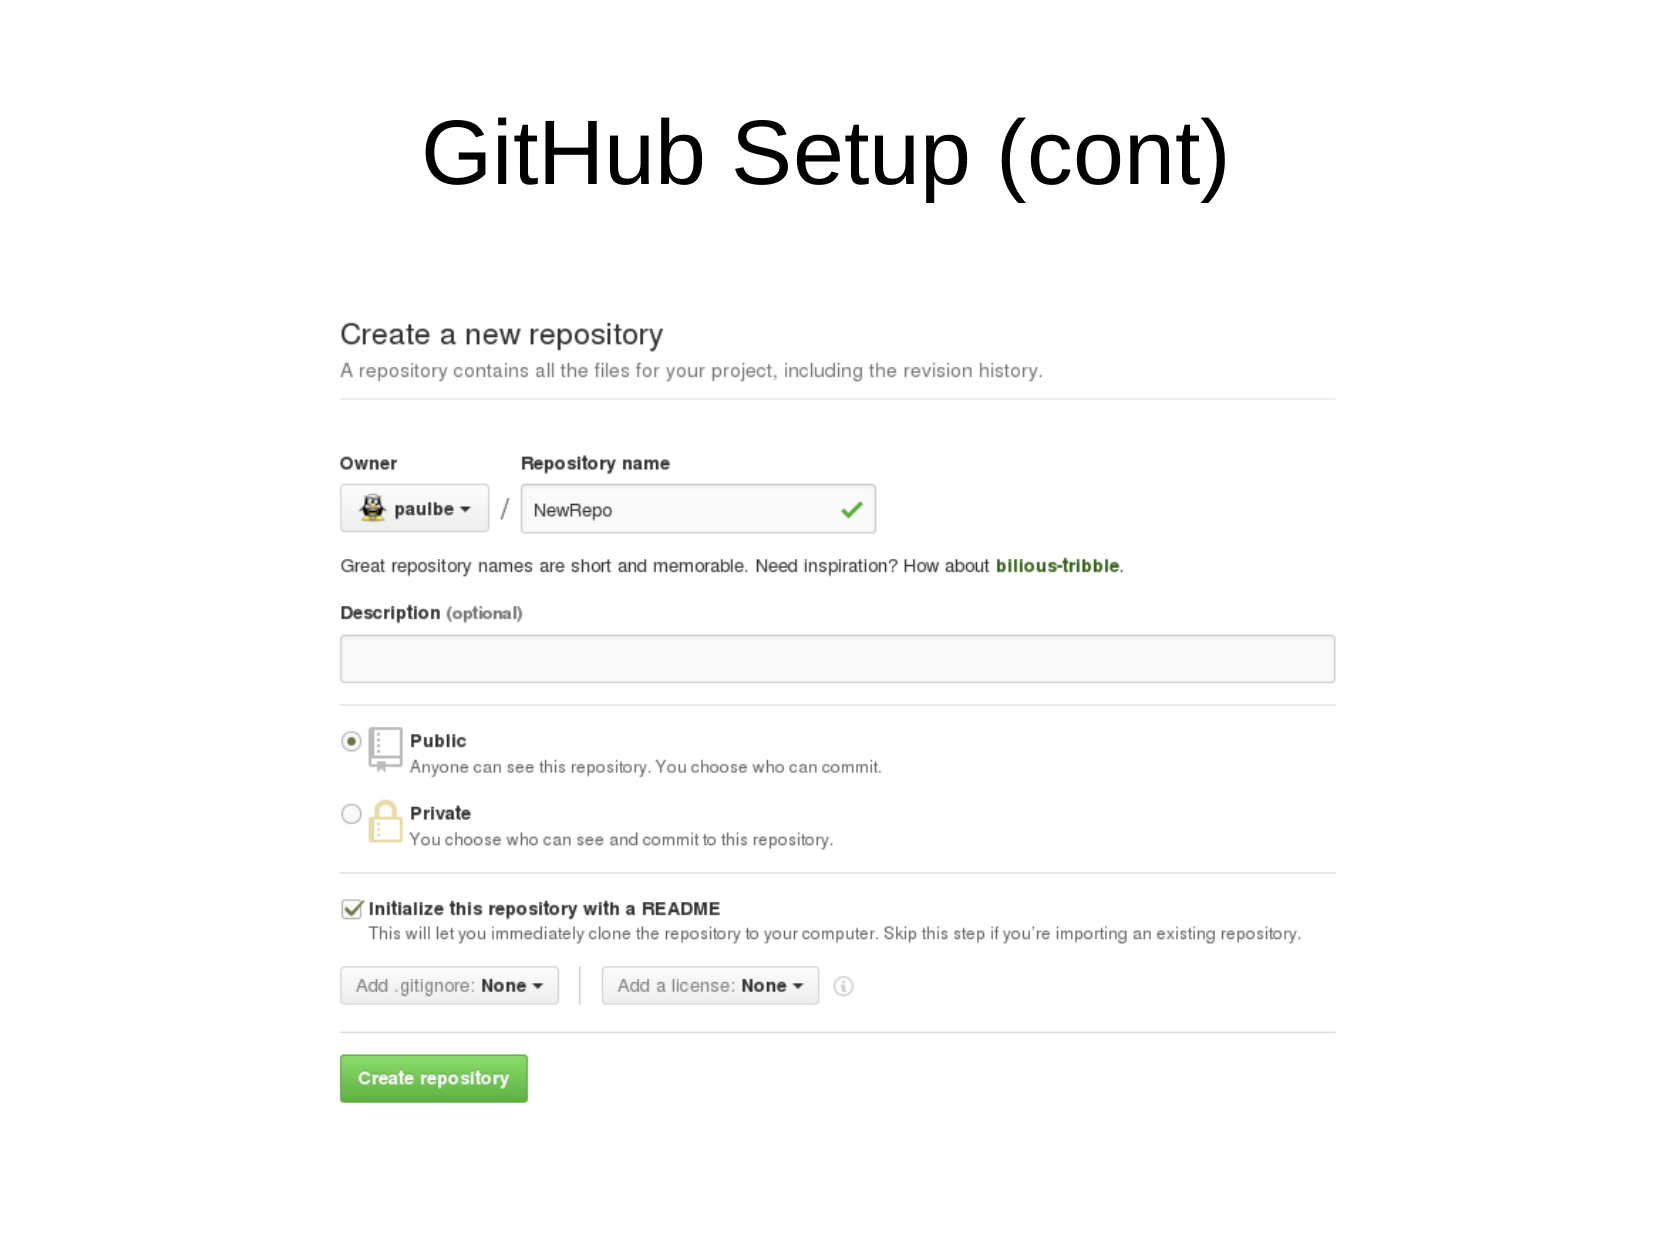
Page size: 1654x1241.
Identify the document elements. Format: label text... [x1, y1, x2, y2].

title GitHub Setup (cont) [82, 49, 1571, 257]
picture [255, 299, 1414, 1150]
